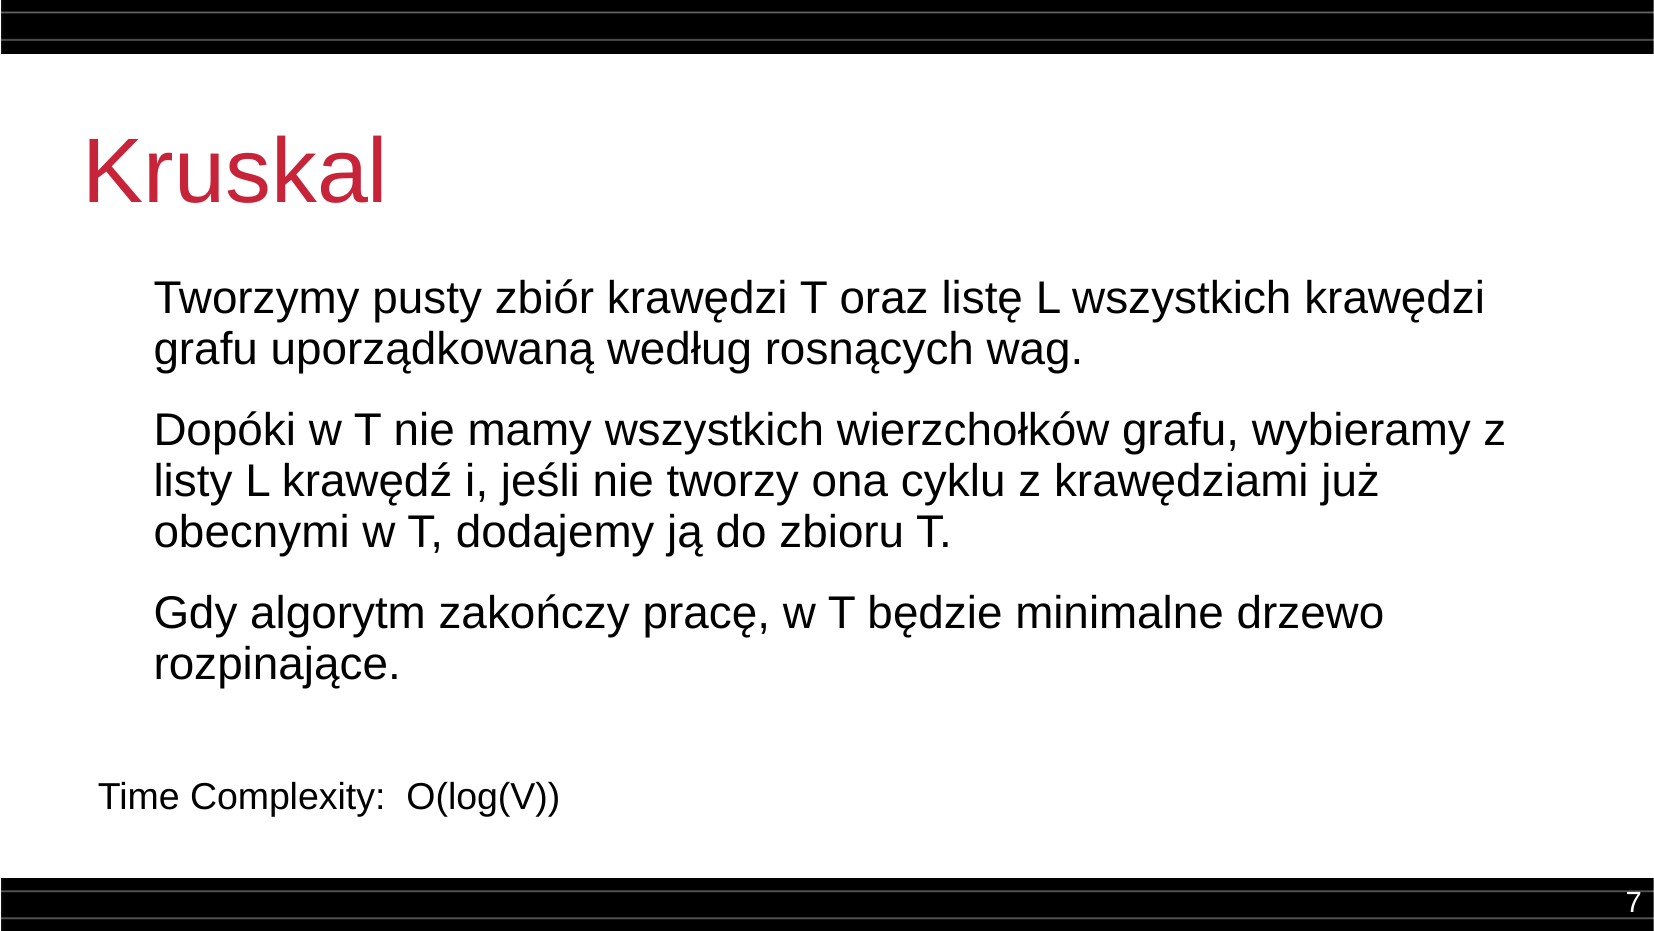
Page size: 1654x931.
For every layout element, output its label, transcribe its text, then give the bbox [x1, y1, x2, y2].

list Tworzymy pusty zbiór krawędzi T oraz listę L wszystkich krawędzi grafu uporządkowaną według rosnących wag. Dopóki w T nie mamy wszystkich wierzchołków grafu, wybieramy z listy L krawędź i, jeśli nie tworzy ona cyklu z krawędziami już obecnymi w T, dodajemy ją do zbioru T. Gdy algorytm zakończy pracę, w T będzie minimalne drzewo rozpinające. [82, 271, 1571, 758]
text_box Time Complexity: O(log(V)) [83, 768, 721, 867]
picture [1, 0, 1654, 54]
title Kruskal [82, 92, 1571, 249]
picture [1, 878, 1654, 931]
